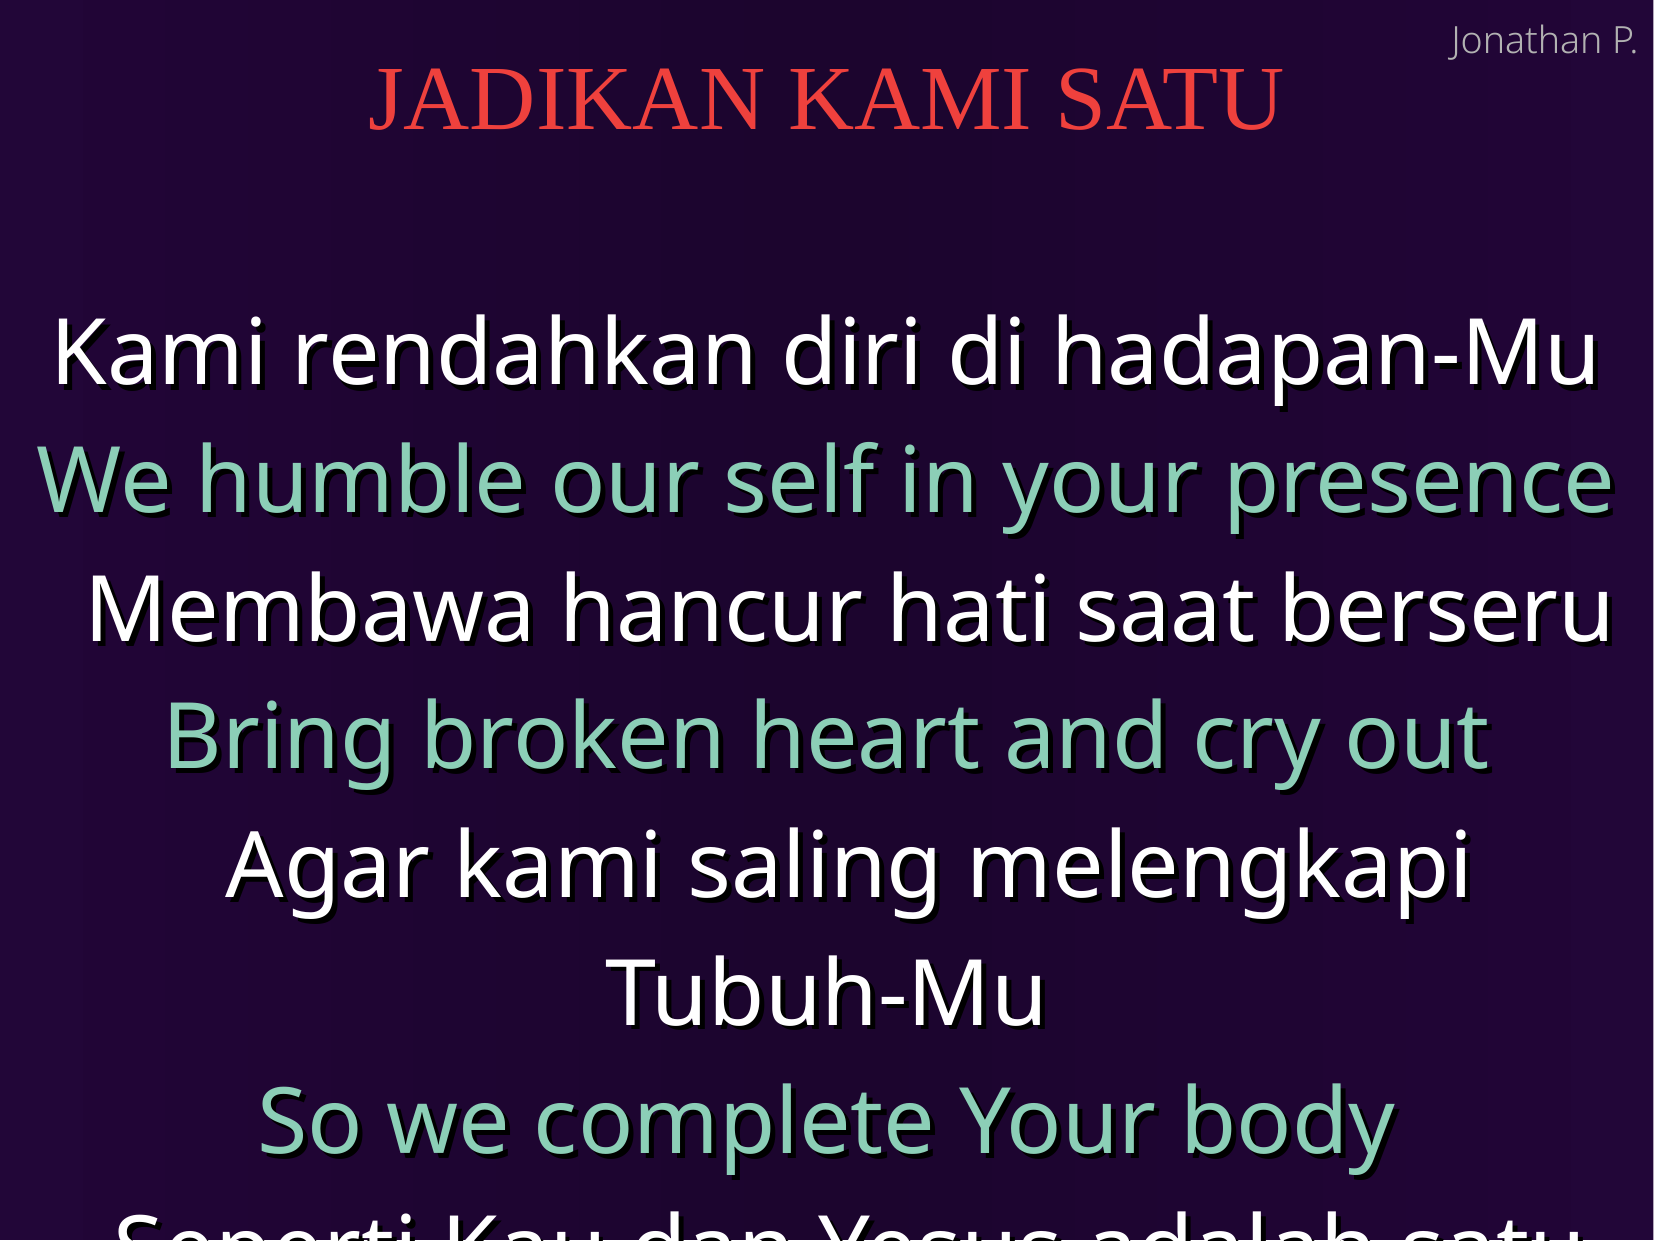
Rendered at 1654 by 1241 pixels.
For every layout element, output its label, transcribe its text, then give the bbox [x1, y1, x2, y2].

text_box Jadikan Kami Satu [0, 67, 1654, 277]
text_box Jonathan P. [0, 5, 1654, 67]
text_box We humble our self in your presence Bring broken heart and cry out So we complete Your body Like You and Jesus is one [0, 279, 1654, 1232]
